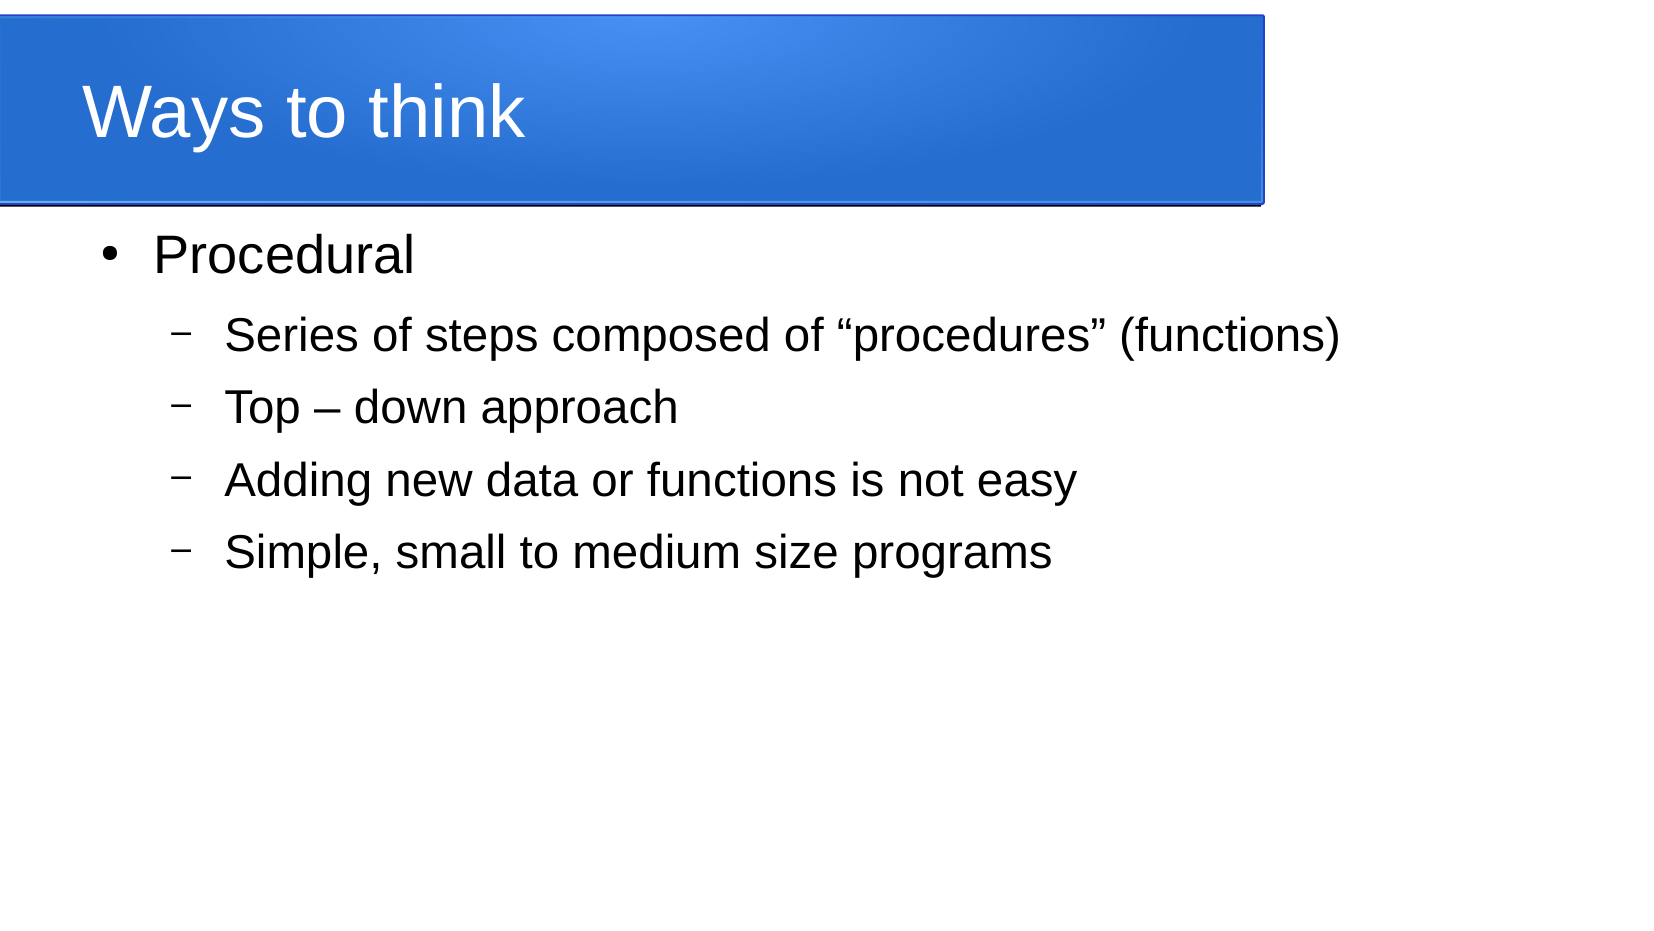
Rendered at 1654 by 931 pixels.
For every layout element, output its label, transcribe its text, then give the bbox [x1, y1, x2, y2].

title Ways to think [82, 35, 1235, 189]
list Procedural Series of steps composed of “procedures” (functions) Top – down approach Adding new data or functions is not easy Simple, small to medium size programs [82, 224, 1571, 764]
